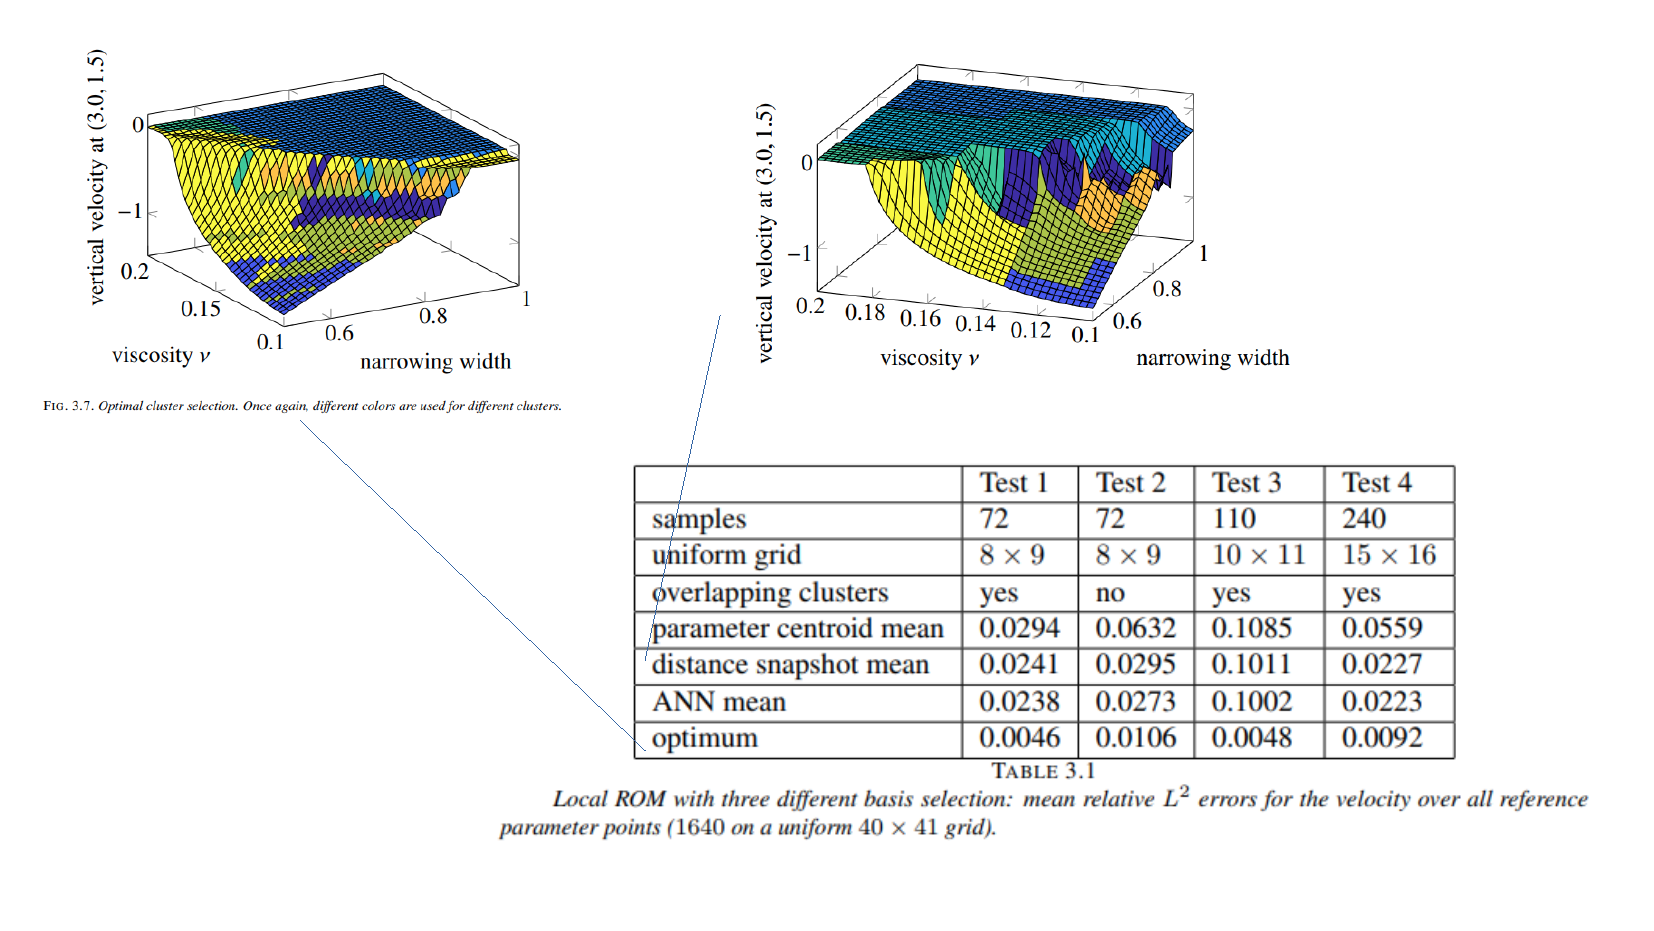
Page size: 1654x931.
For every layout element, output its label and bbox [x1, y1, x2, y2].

picture [30, 24, 584, 436]
picture [495, 450, 1606, 856]
picture [735, 64, 1332, 376]
